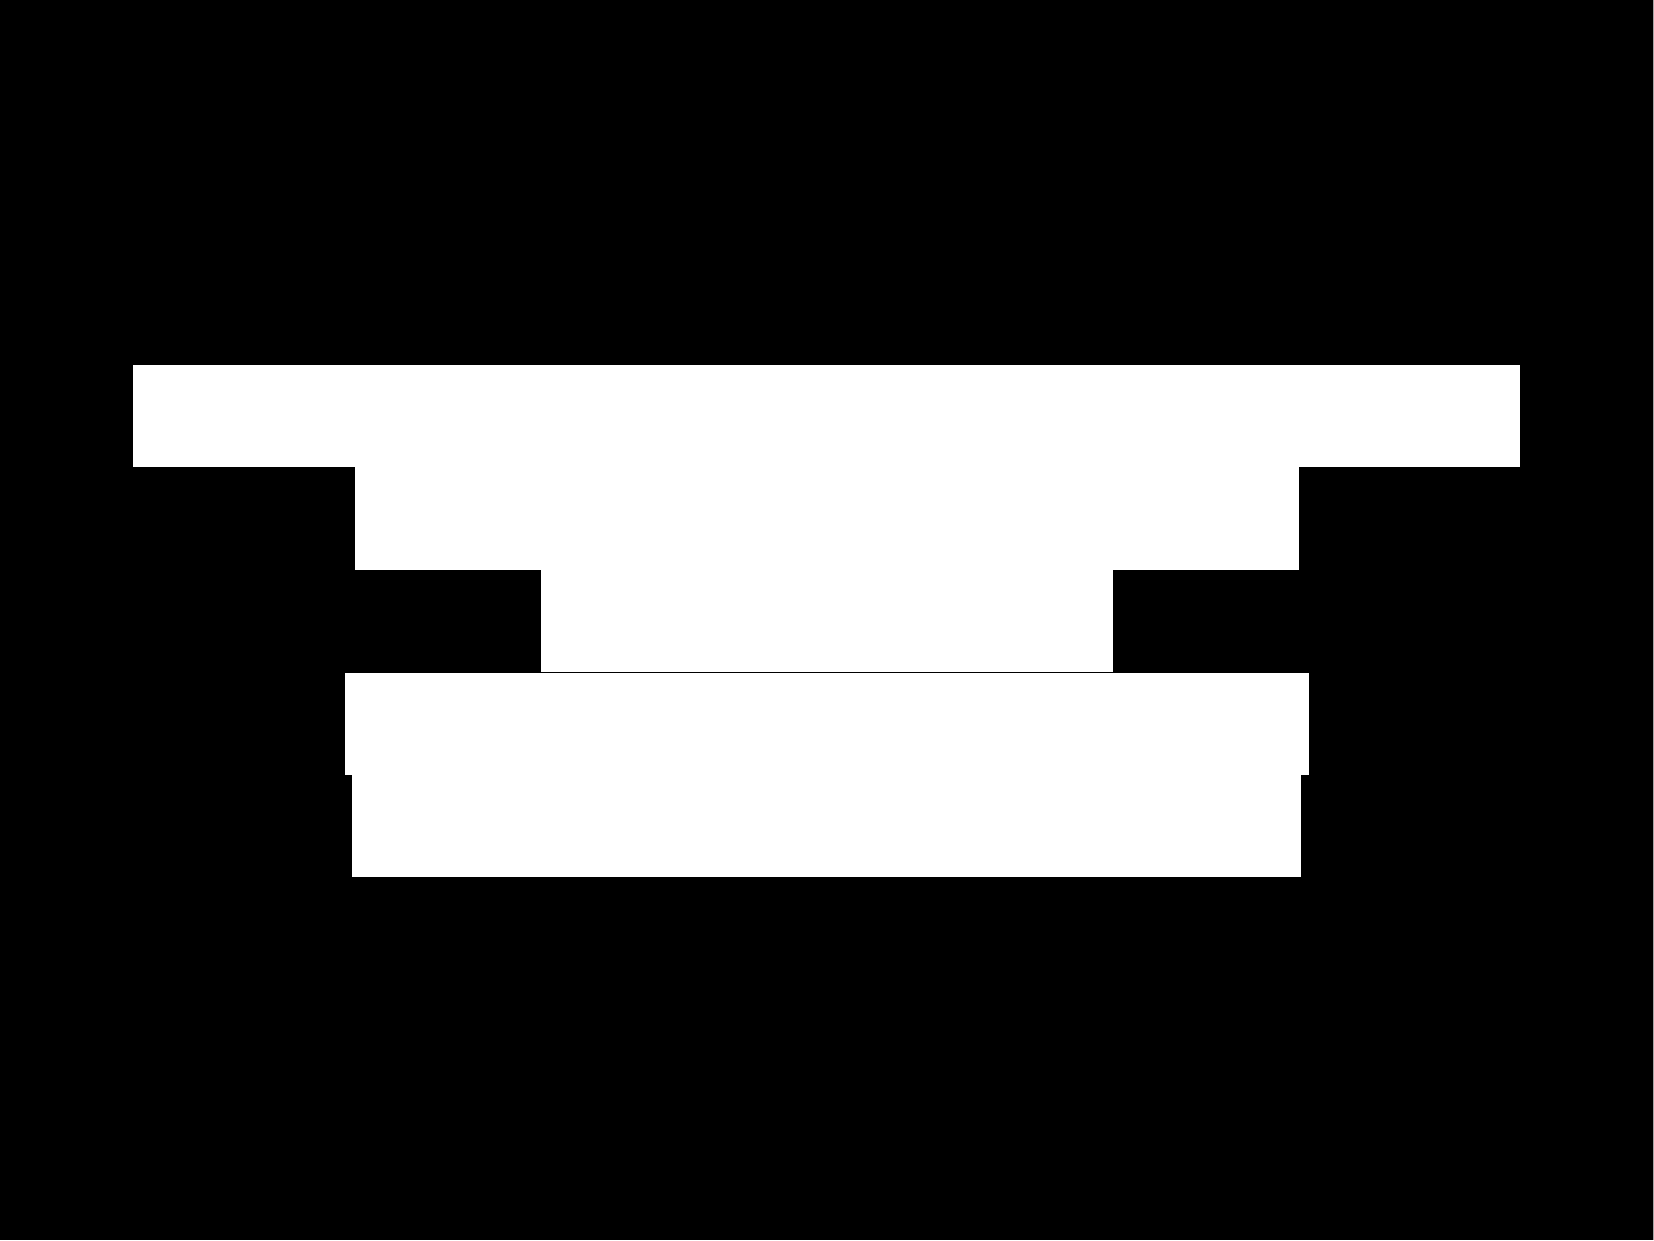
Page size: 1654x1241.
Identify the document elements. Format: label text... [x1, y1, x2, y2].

subtitle Oleiro, será que podes me moldar De um vaso velho para um vaso novo Quero sentir teu renovo E a tua unção me tocar [82, 49, 1571, 1193]
